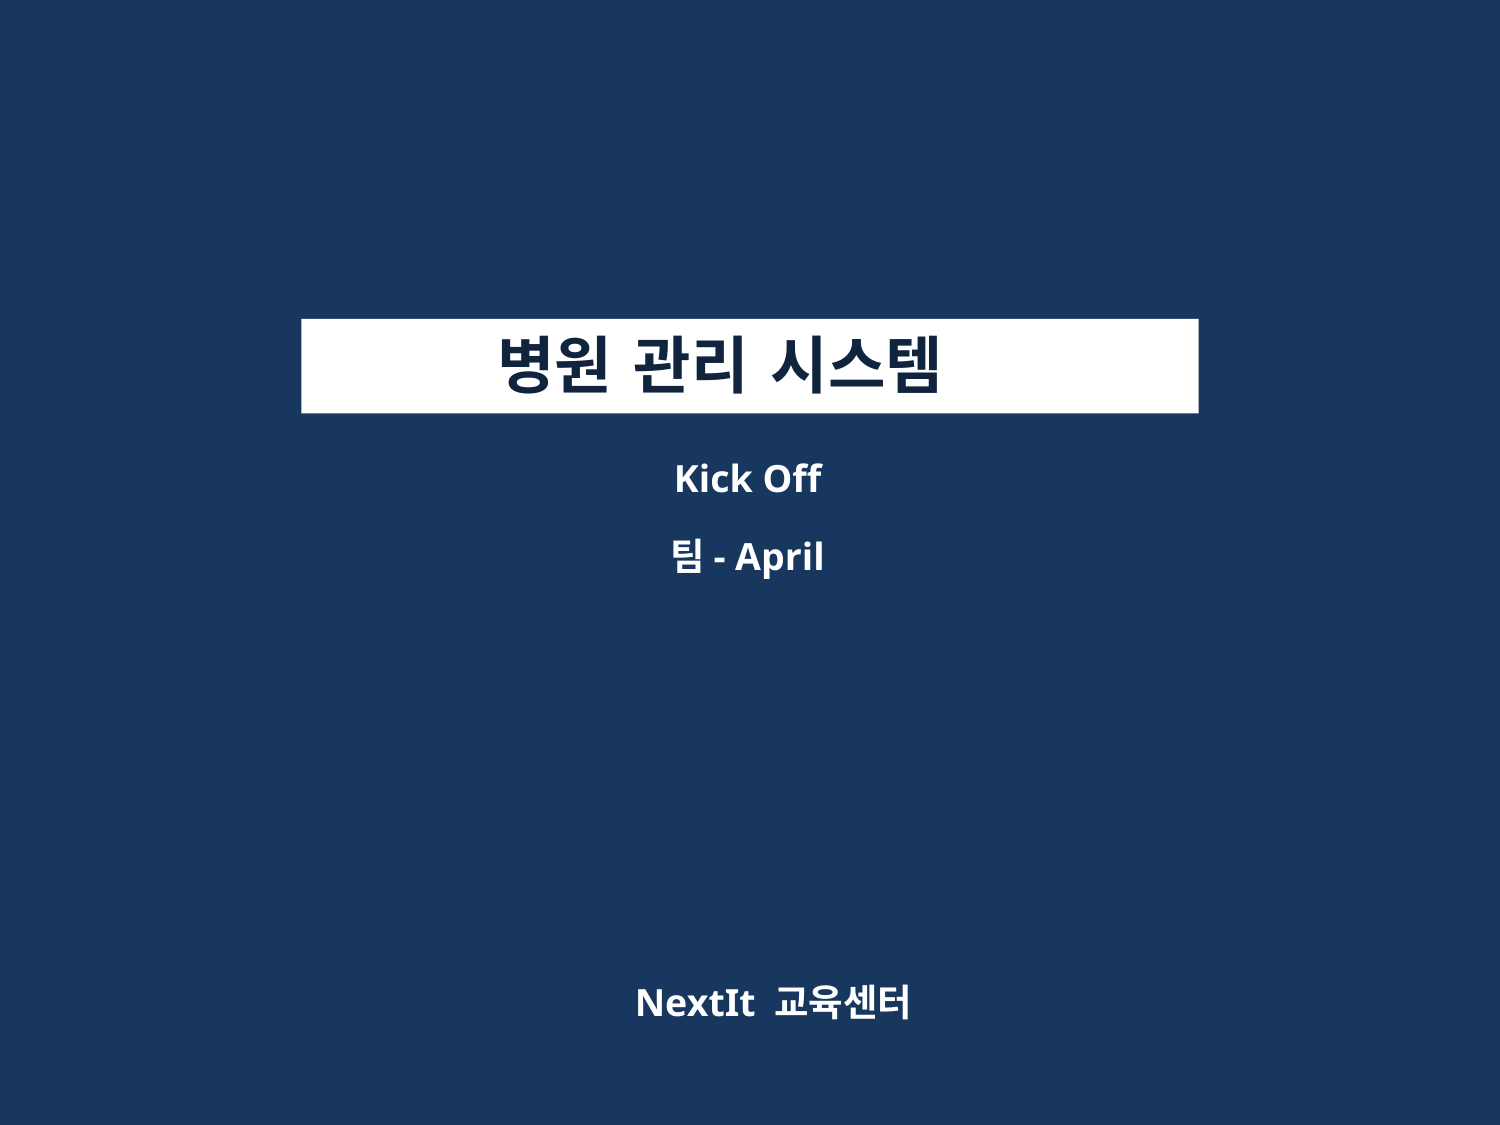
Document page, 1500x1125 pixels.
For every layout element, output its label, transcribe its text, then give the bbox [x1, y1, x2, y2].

text_box Kick Off [452, 447, 1043, 508]
text_box 팀- April [452, 525, 1043, 585]
text_box 병원 관리 시스템 [301, 318, 1199, 414]
text_box NextIt 교육센터 [478, 971, 1069, 1032]
